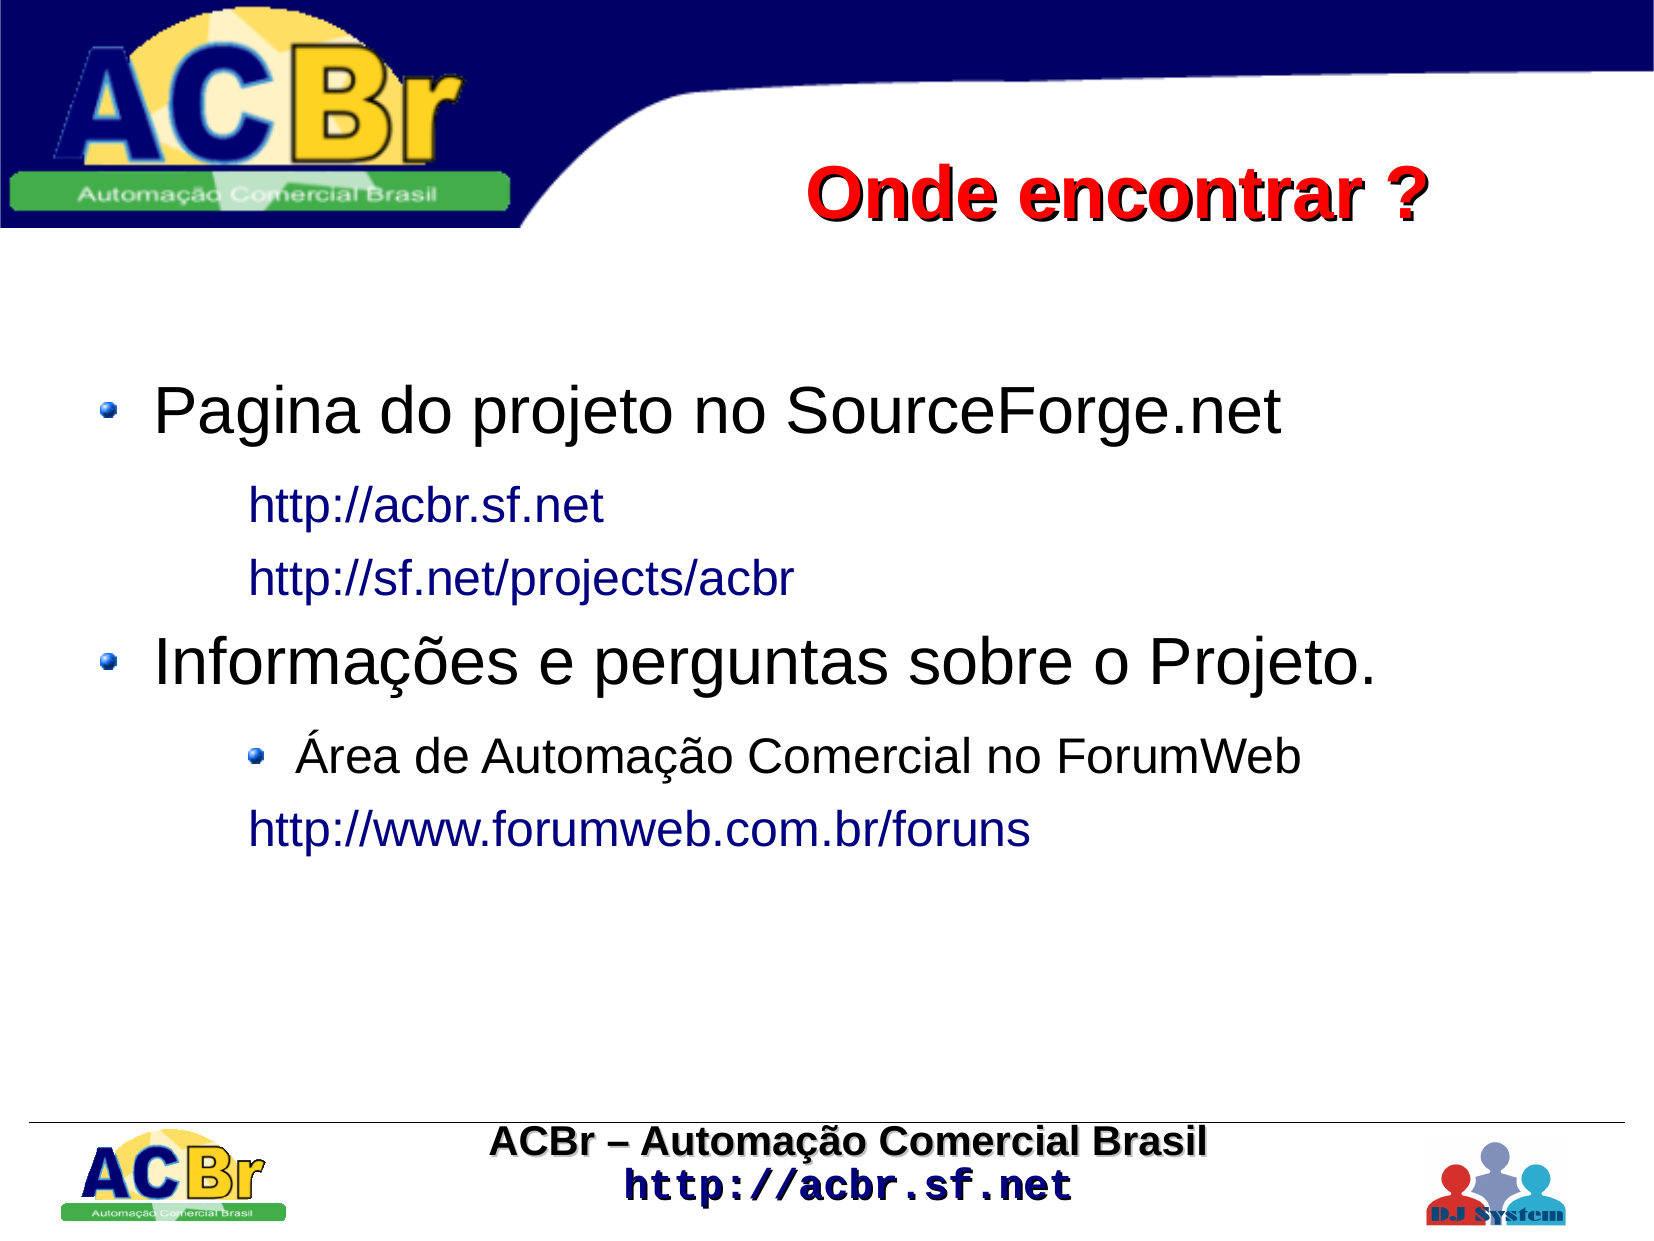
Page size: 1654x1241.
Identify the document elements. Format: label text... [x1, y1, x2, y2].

list Pagina do projeto no SourceForge.net http://acbr.sf.net http://sf.net/projects/acbr Informações e perguntas sobre o Projeto. Área de Automação Comercial no ForumWeb http://www.forumweb.com.br/foruns [82, 372, 1571, 1094]
picture [1425, 1142, 1569, 1227]
picture [0, 0, 1654, 228]
title Onde encontrar ? [604, 108, 1631, 277]
picture [59, 1127, 287, 1224]
